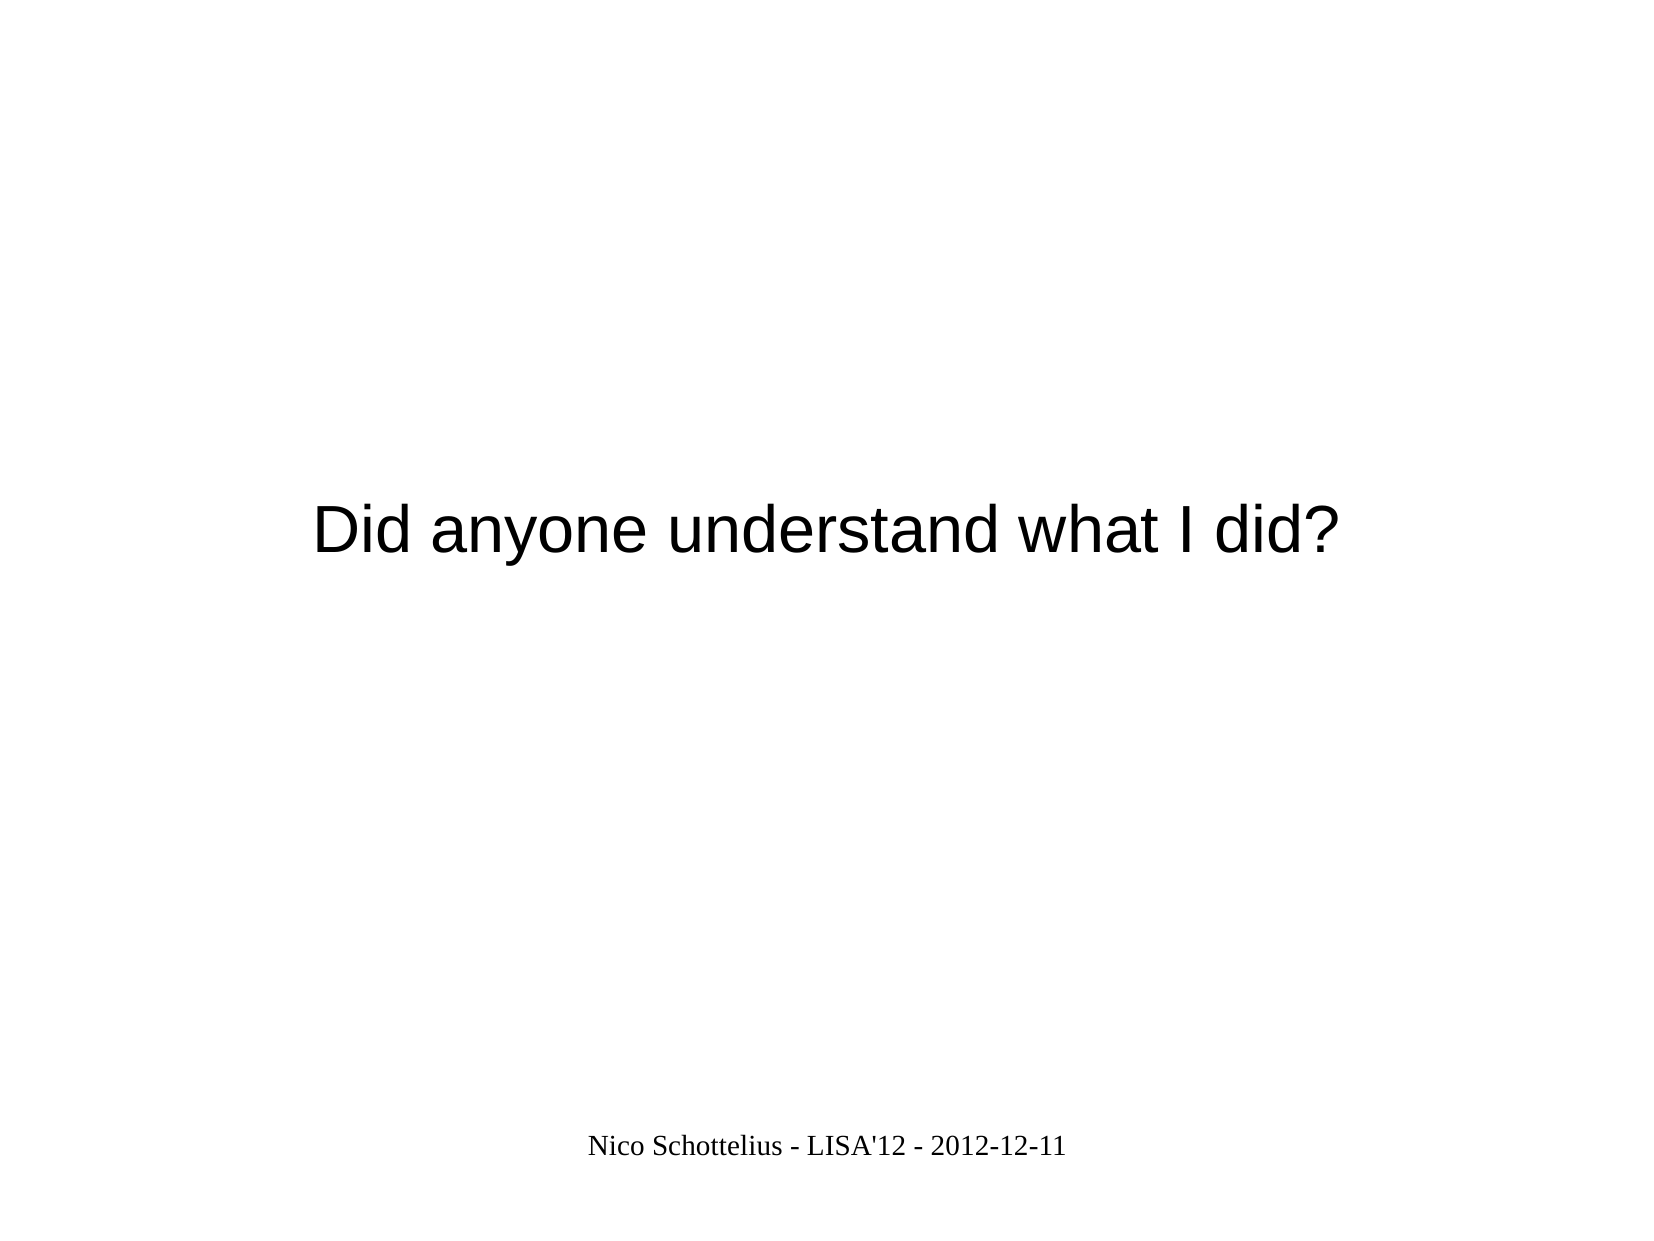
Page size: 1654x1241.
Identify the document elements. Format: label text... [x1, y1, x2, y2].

subtitle Did anyone understand what I did? [82, 49, 1571, 1010]
